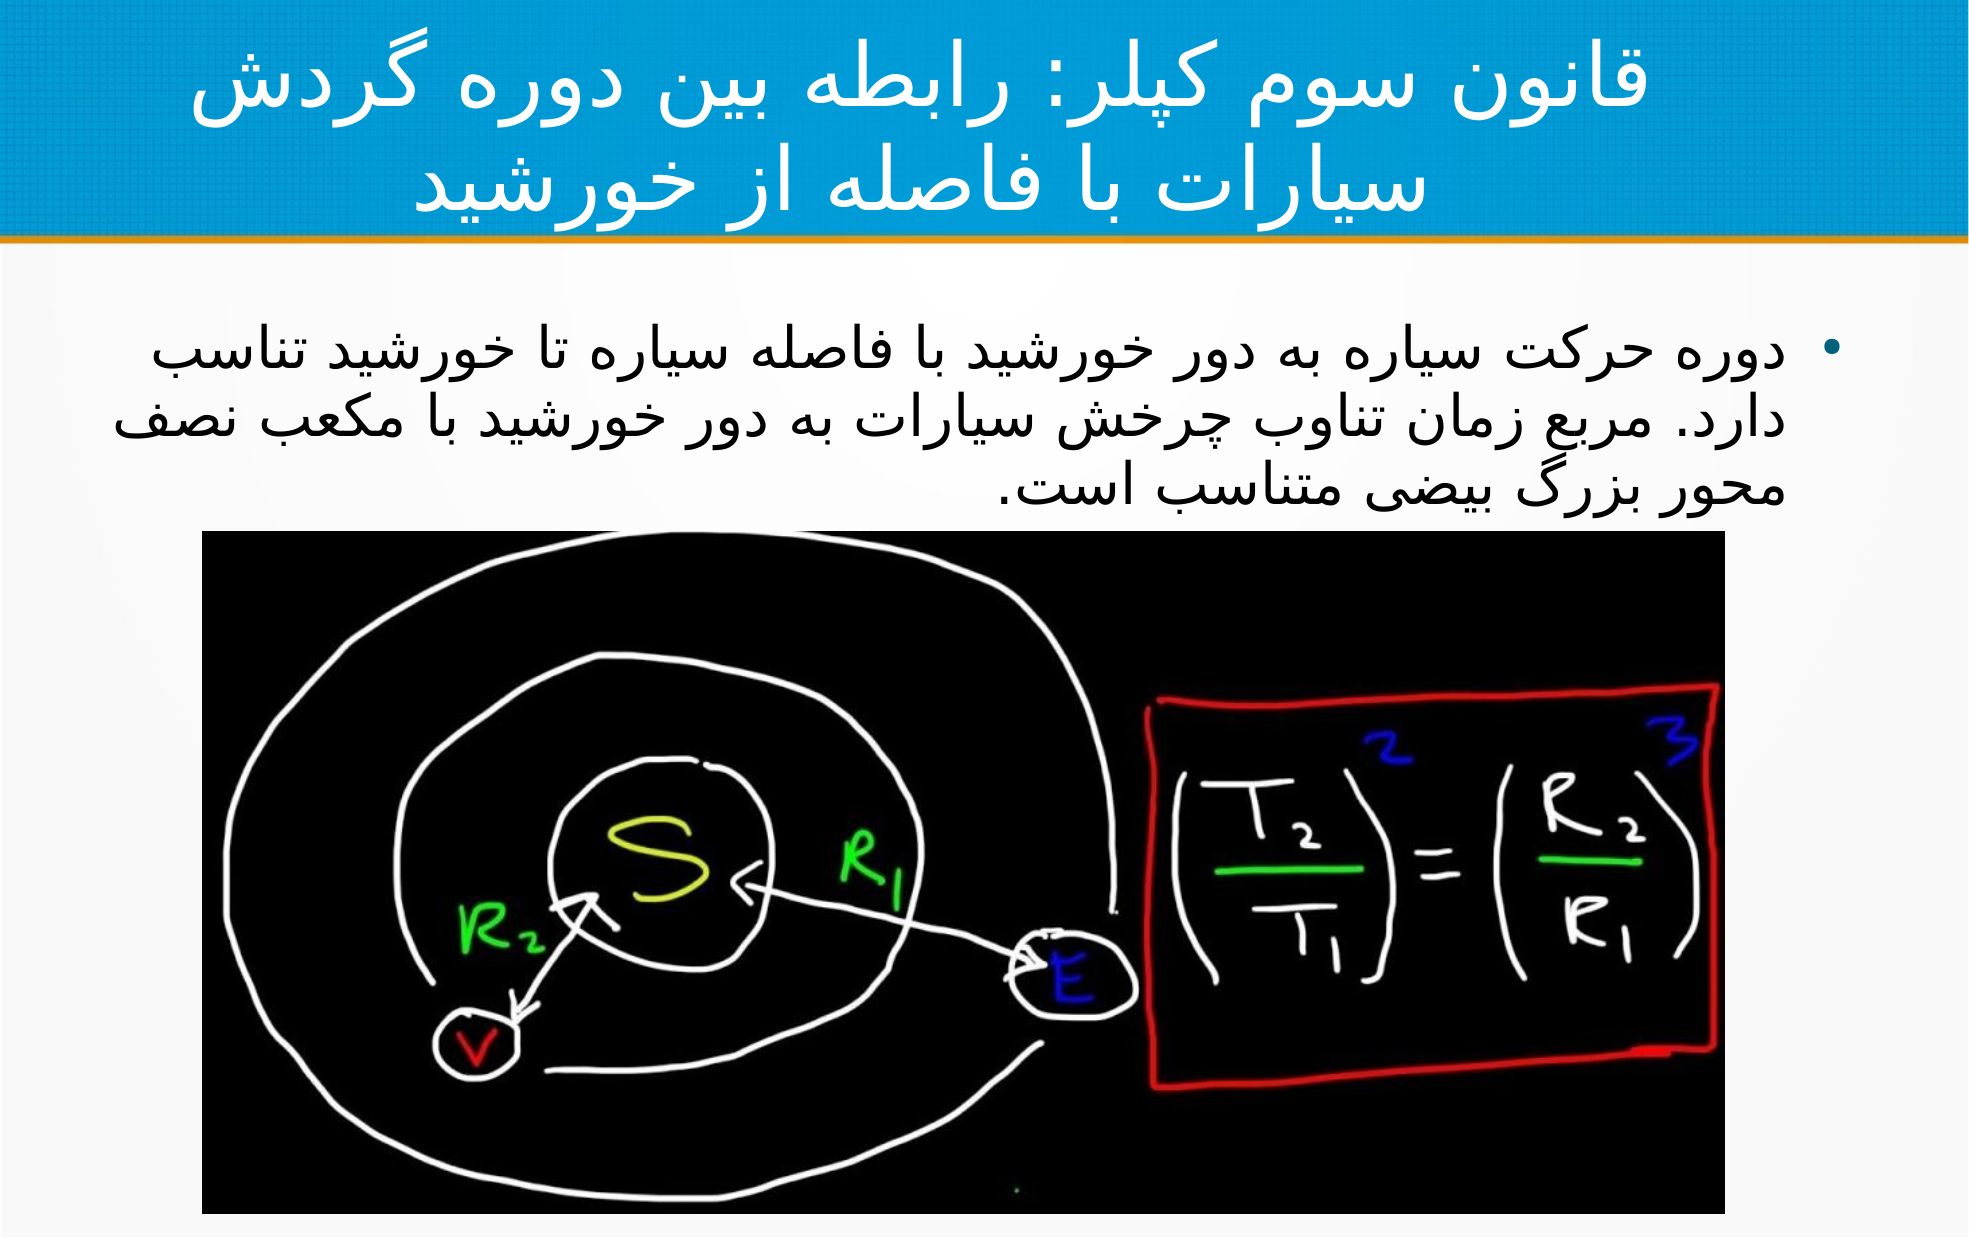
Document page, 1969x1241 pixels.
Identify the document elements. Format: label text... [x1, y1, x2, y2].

title قانون سوم کپلر: رابطه بین دوره گردش سیارات با فاصله از خورشید [188, 23, 1961, 231]
list دوره حرکت سیاره به دور خورشید با فاصله سیاره تا خورشید تناسب دارد. مربع زمان تناوب چرخش سیارات به دور خورشید با مکعب نصف محور بزرگ بیضی متناسب است. [98, 315, 1861, 1081]
picture [0, 233, 1969, 1241]
